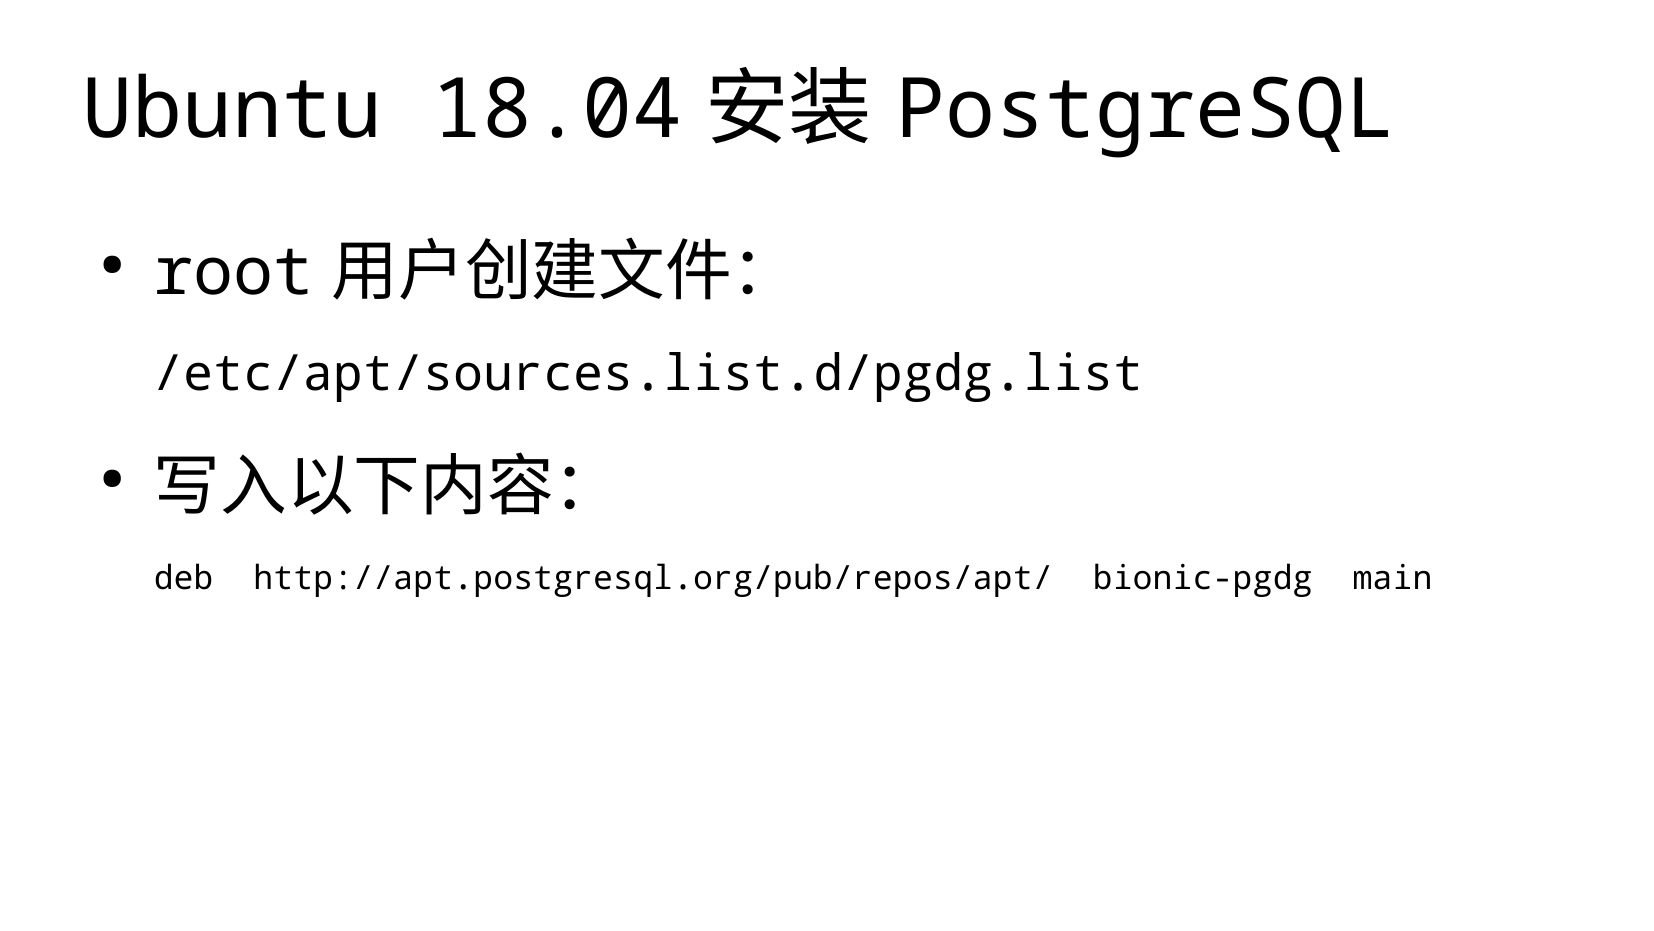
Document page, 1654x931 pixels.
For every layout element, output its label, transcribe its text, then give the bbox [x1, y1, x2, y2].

title Ubuntu 18.04安装PostgreSQL [82, 37, 1571, 166]
list root用户创建文件： /etc/apt/sources.list.d/pgdg.list 写入以下内容： deb http://apt.postgresql.org/pub/repos/apt/ bionic-pgdg main [82, 217, 1571, 875]
